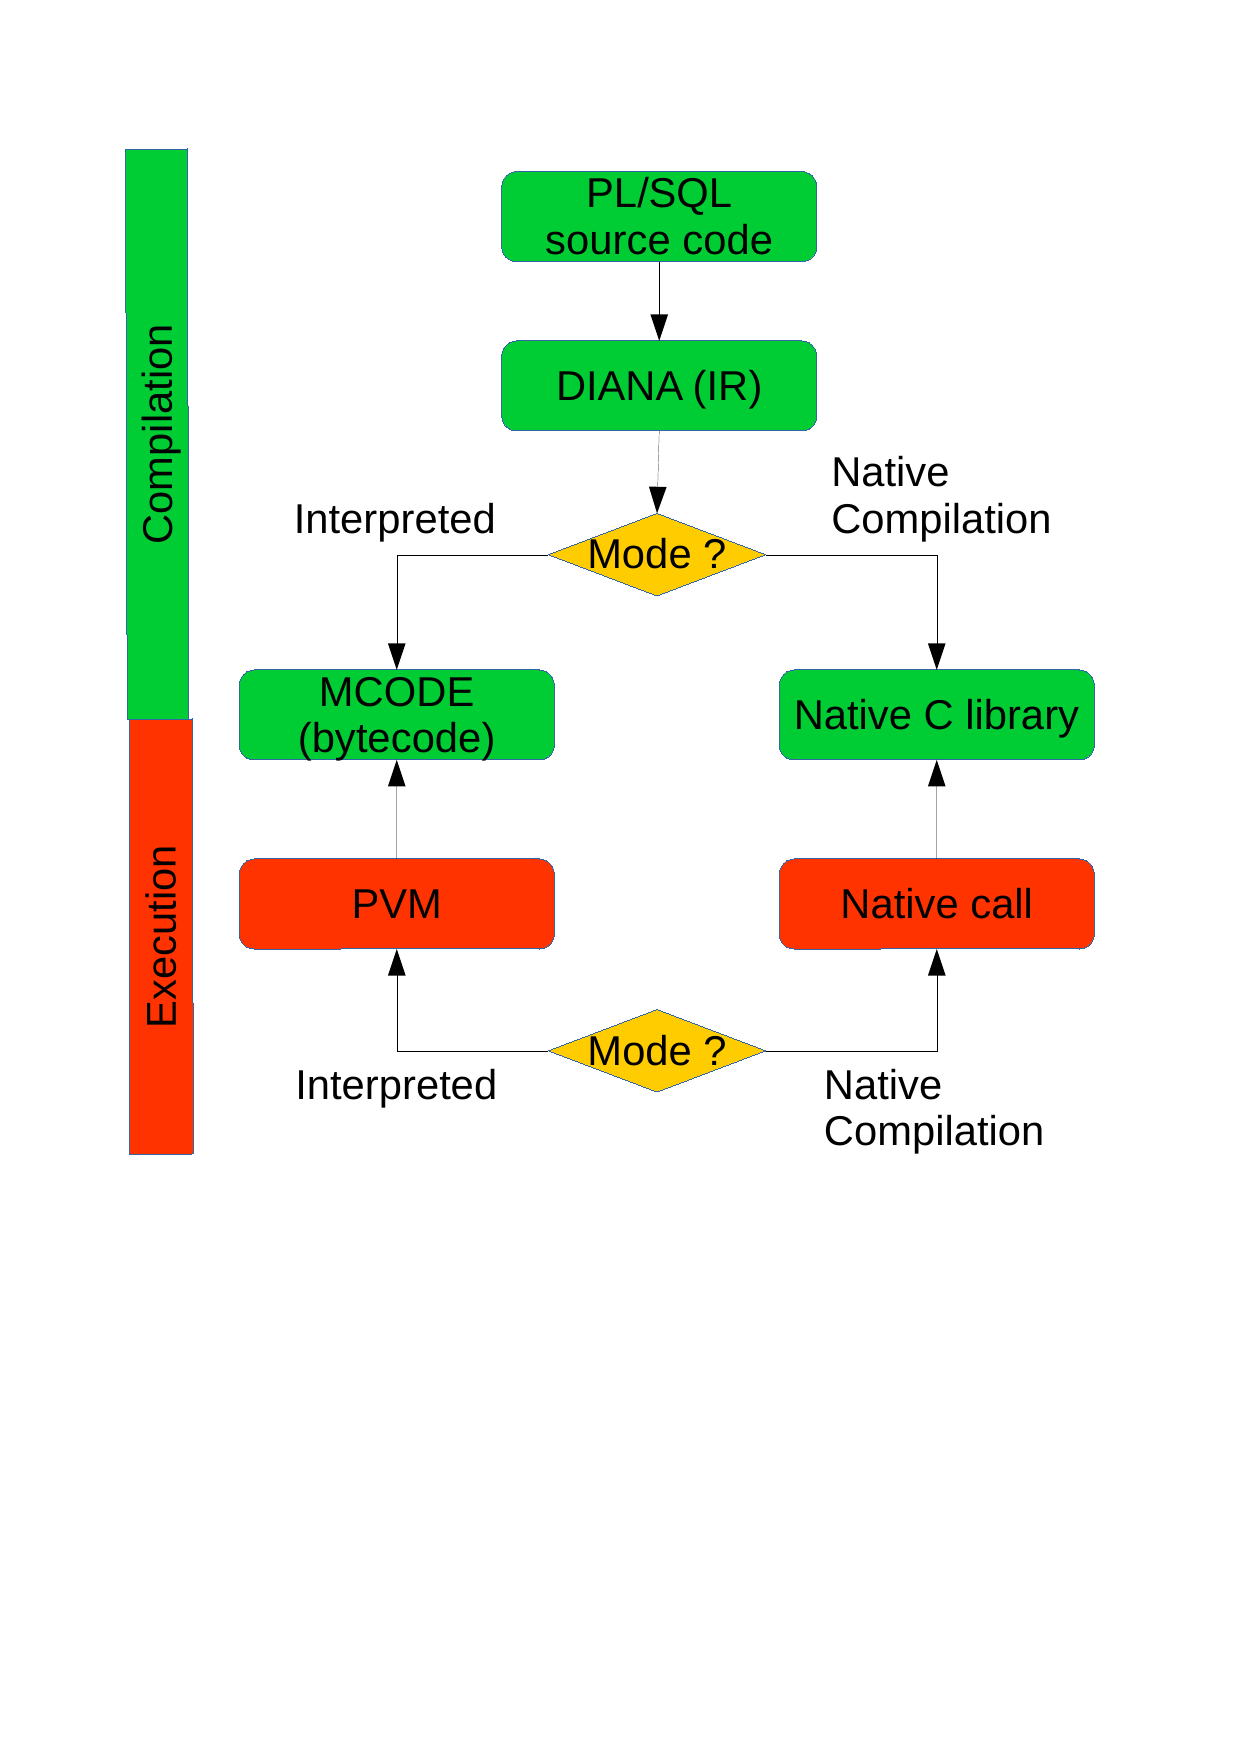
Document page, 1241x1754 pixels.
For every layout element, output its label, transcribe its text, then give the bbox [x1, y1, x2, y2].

text_box Native Compilation [816, 441, 1094, 562]
text_box Native call [779, 858, 1095, 950]
text_box PVM [239, 858, 555, 950]
text_box Interpreted [279, 488, 531, 571]
text_box PL/SQL source code [501, 171, 817, 262]
text_box Compilation [125, 148, 189, 720]
text_box DIANA (IR) [501, 340, 817, 431]
text_box Native Compilation [809, 1053, 1087, 1174]
text_box MCODE (bytecode) [239, 669, 555, 760]
text_box Execution [129, 718, 194, 1155]
text_box Mode ? [548, 513, 766, 596]
text_box Mode ? [548, 1009, 766, 1092]
text_box Interpreted [280, 1053, 532, 1137]
text_box Native C library [779, 669, 1095, 760]
